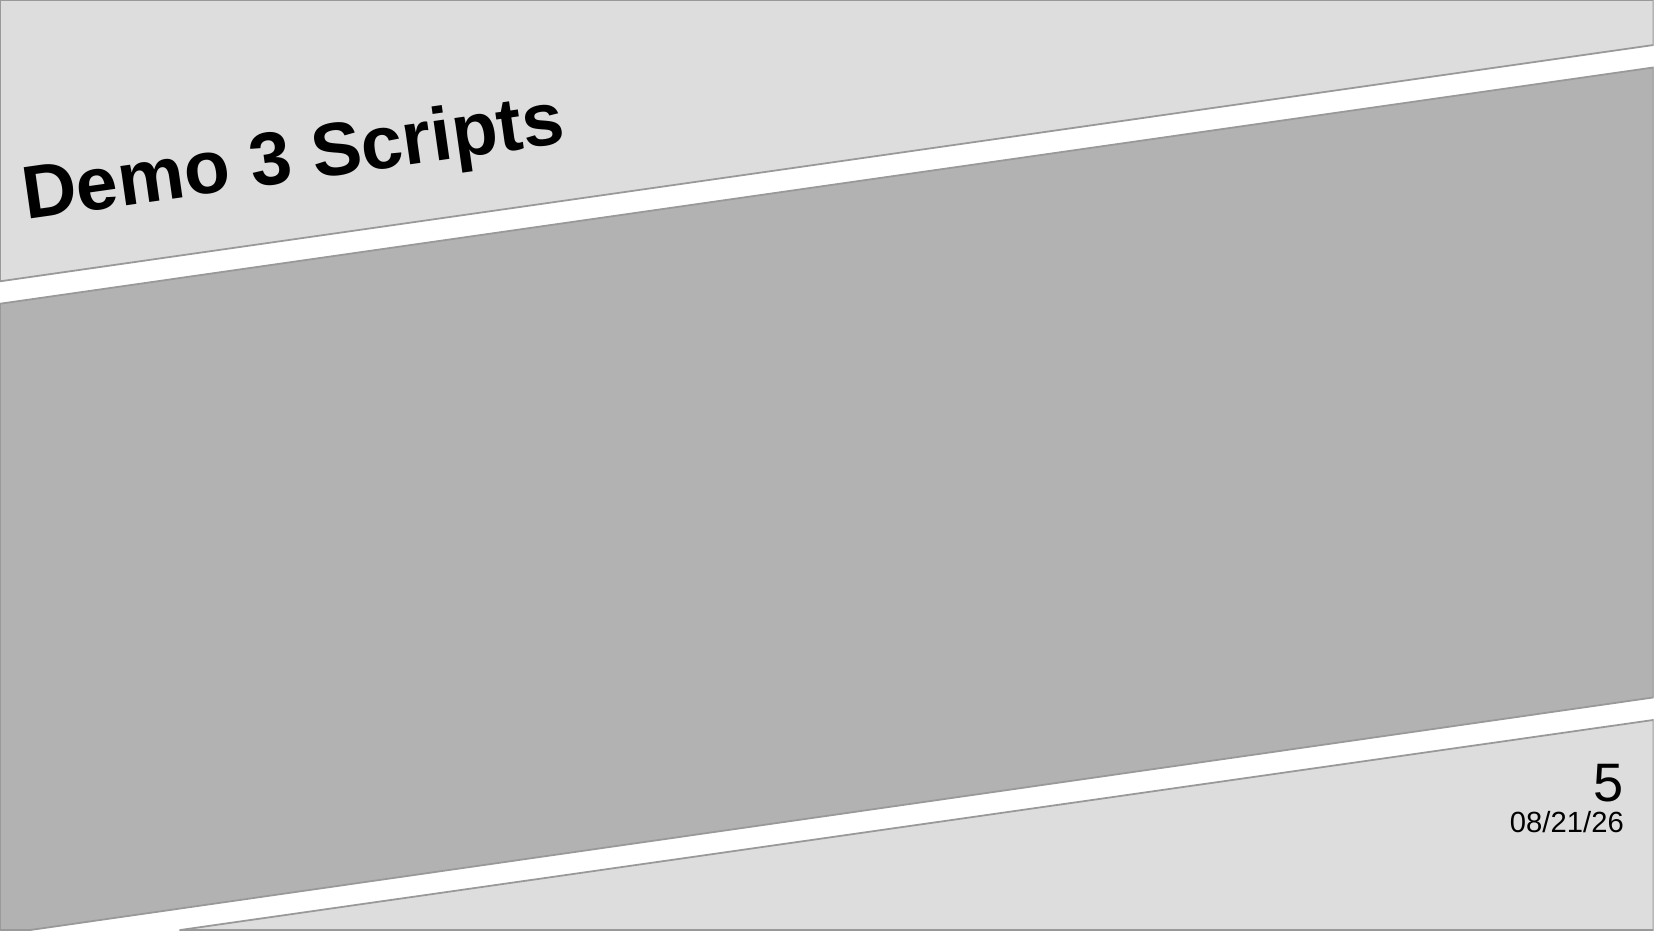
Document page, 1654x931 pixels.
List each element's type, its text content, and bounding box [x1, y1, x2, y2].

title Demo 3 Scripts [11, 0, 1496, 272]
